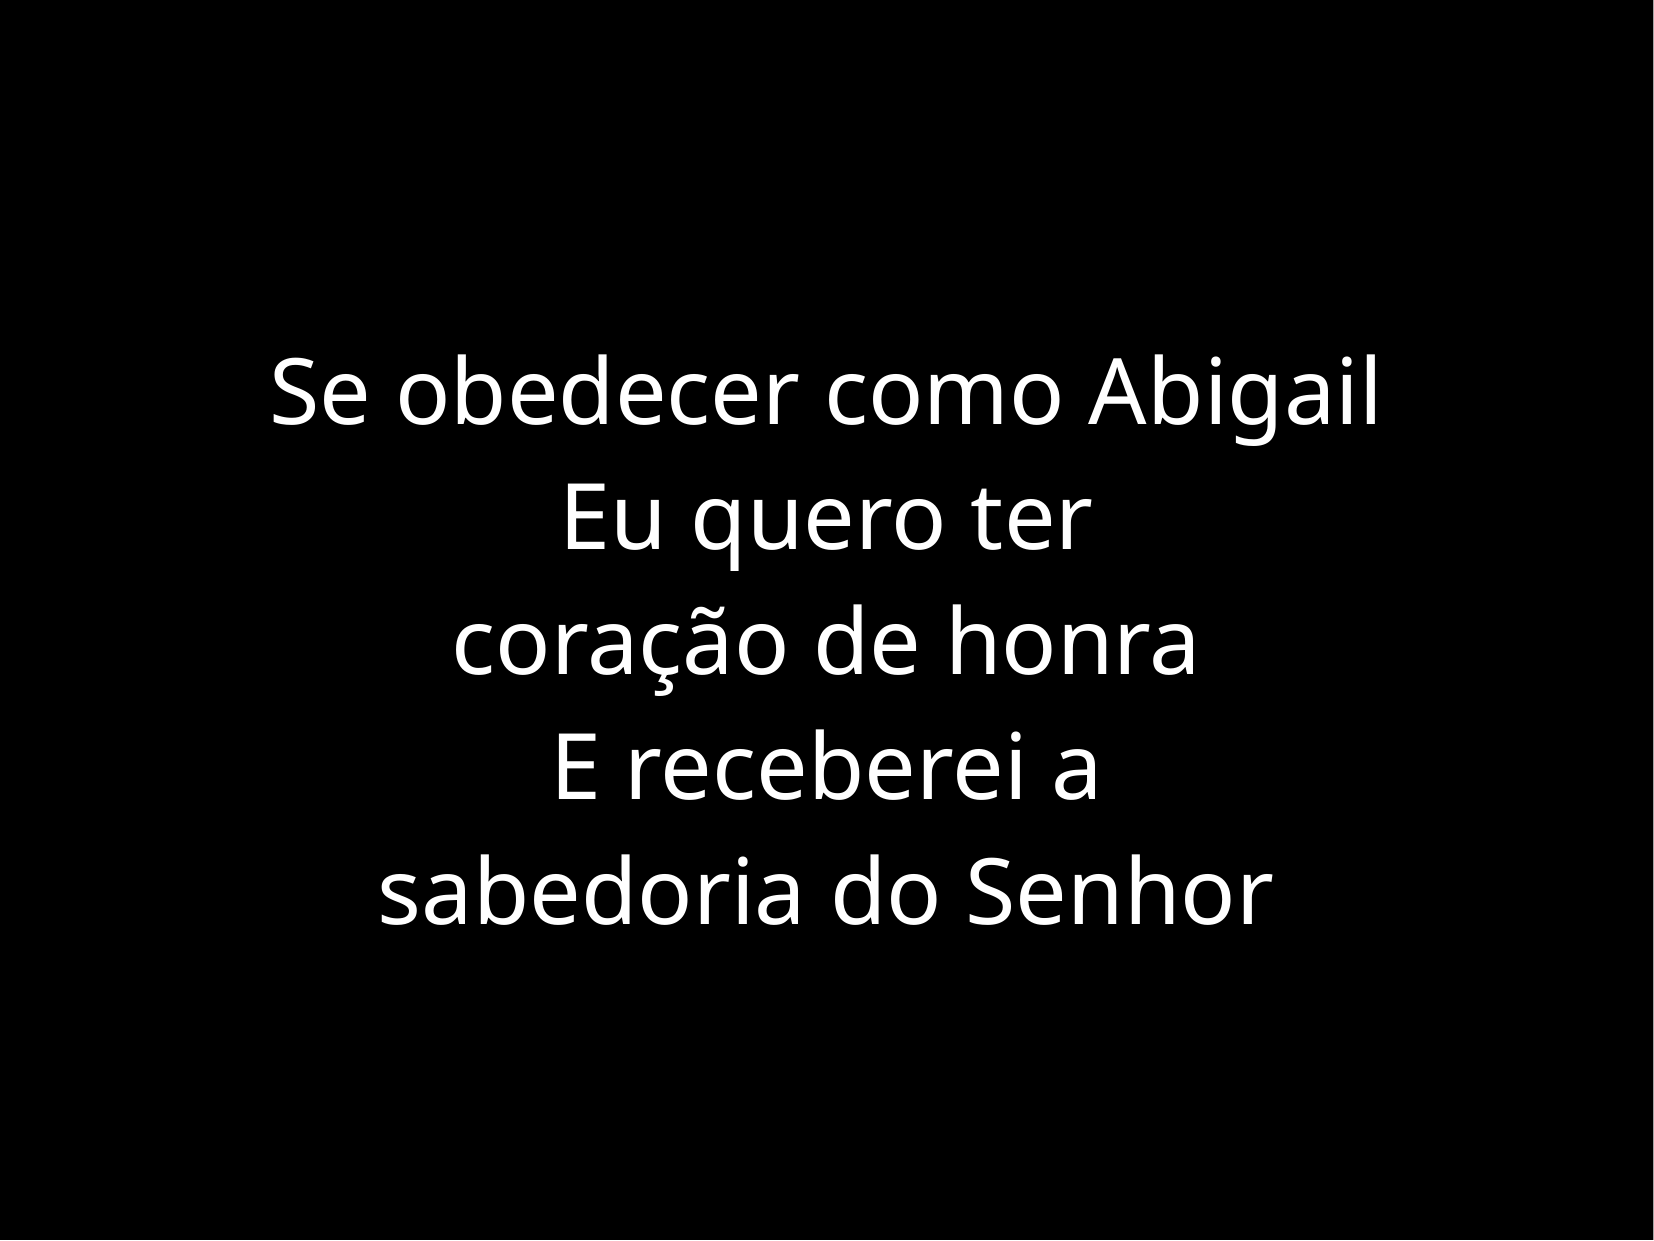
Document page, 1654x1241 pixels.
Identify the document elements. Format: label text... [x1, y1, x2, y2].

title Se obedecer como Abigail Eu quero ter coração de honra E receberei a sabedoria do Senhor [82, 49, 1571, 1229]
